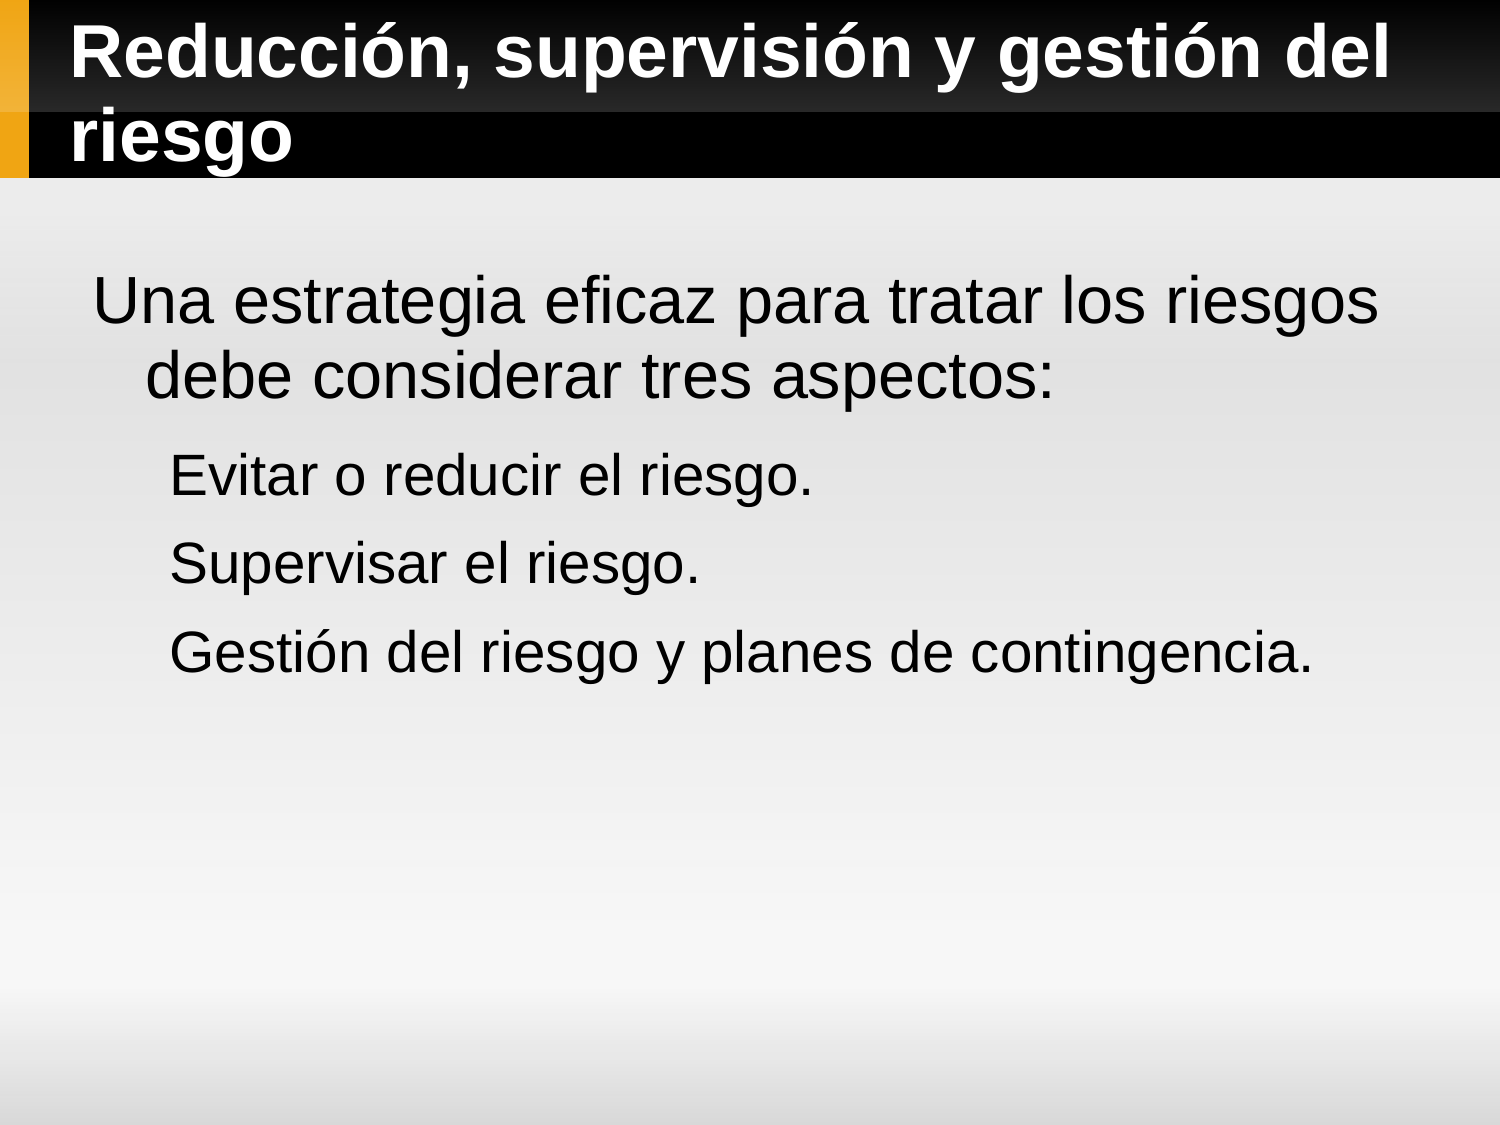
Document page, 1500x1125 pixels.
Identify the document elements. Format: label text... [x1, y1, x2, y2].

picture [0, 0, 1500, 1125]
title Reducción, supervisión y gestión del riesgo [69, 0, 1420, 191]
list Una estrategia eficaz para tratar los riesgos debe considerar tres aspectos: Evitar o reducir el riesgo. Supervisar el riesgo. Gestión del riesgo y planes de contingencia. [75, 263, 1425, 991]
